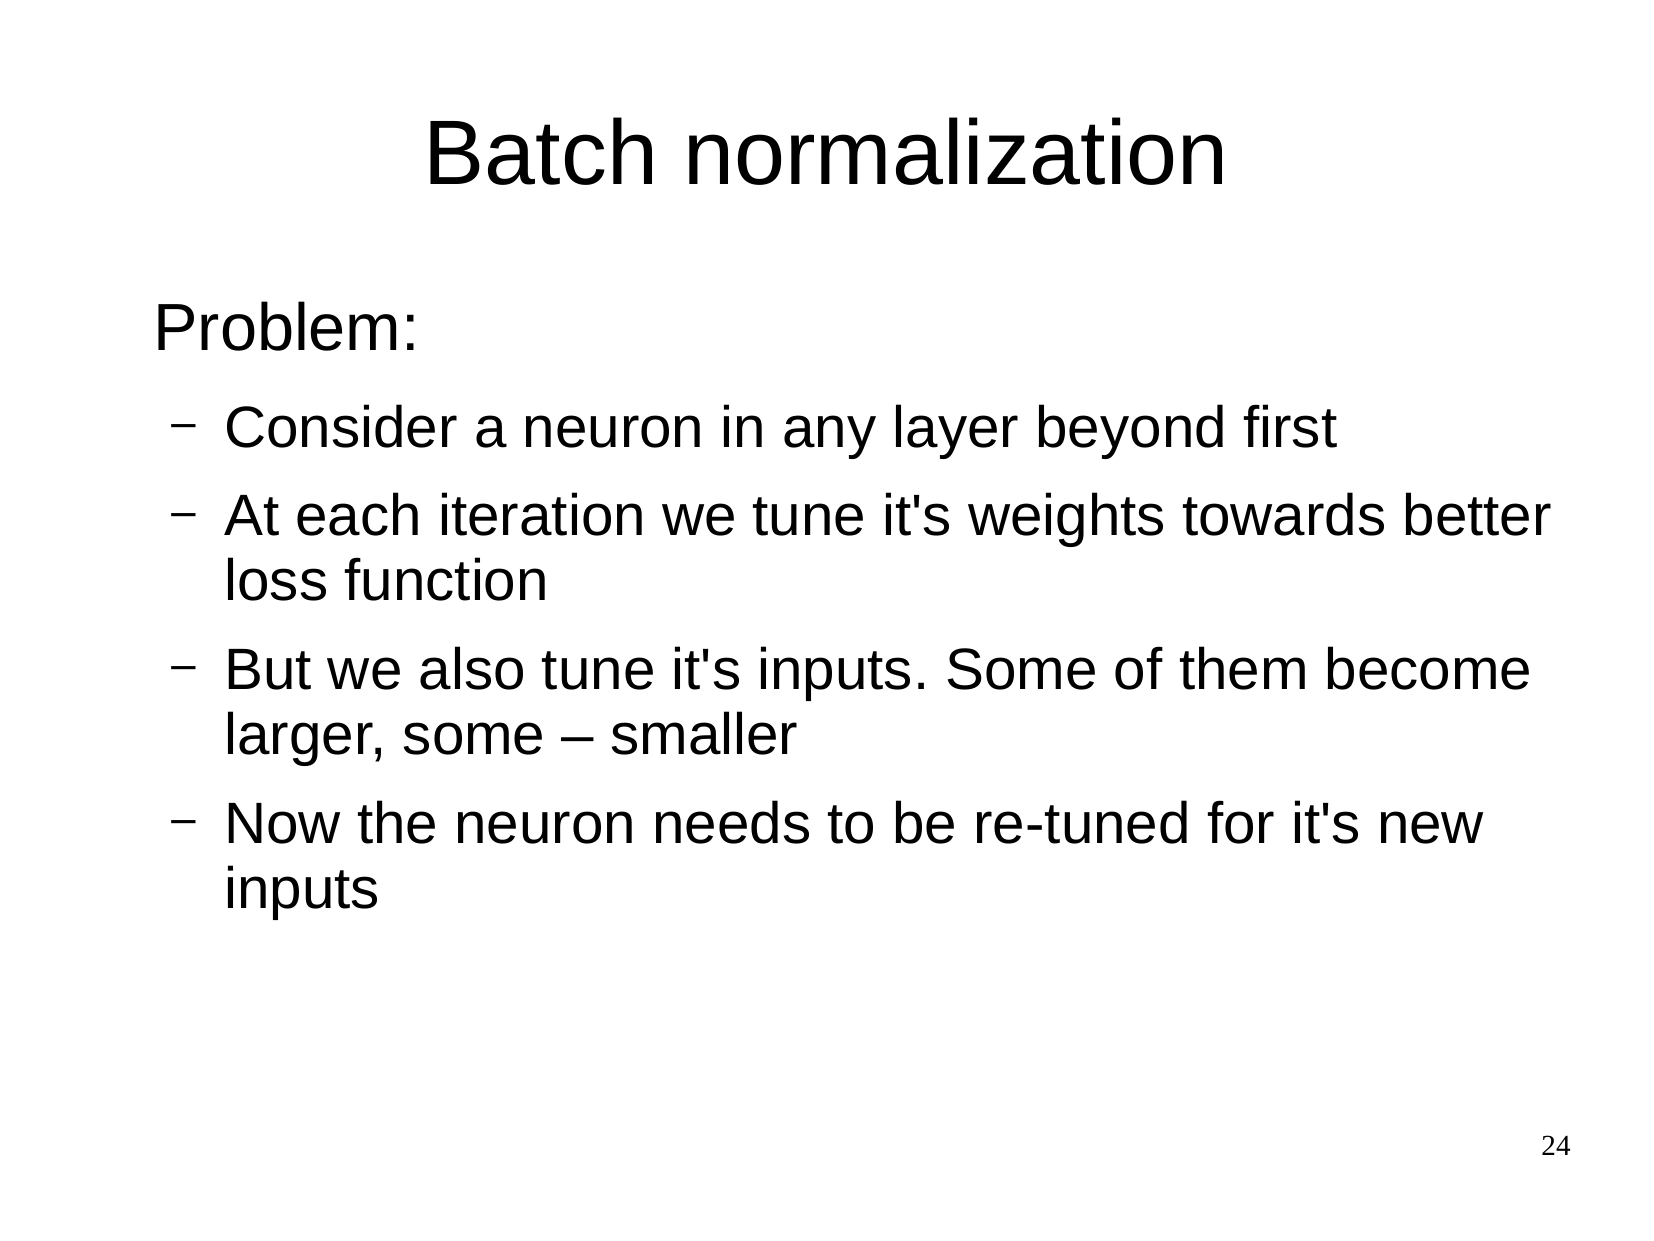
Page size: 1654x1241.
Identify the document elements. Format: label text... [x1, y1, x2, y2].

list Problem: Consider a neuron in any layer beyond first At each iteration we tune it's weights towards better loss function But we also tune it's inputs. Some of them become larger, some – smaller Now the neuron needs to be re-tuned for it's new inputs [82, 290, 1571, 1010]
title Batch normalization [82, 49, 1571, 257]
